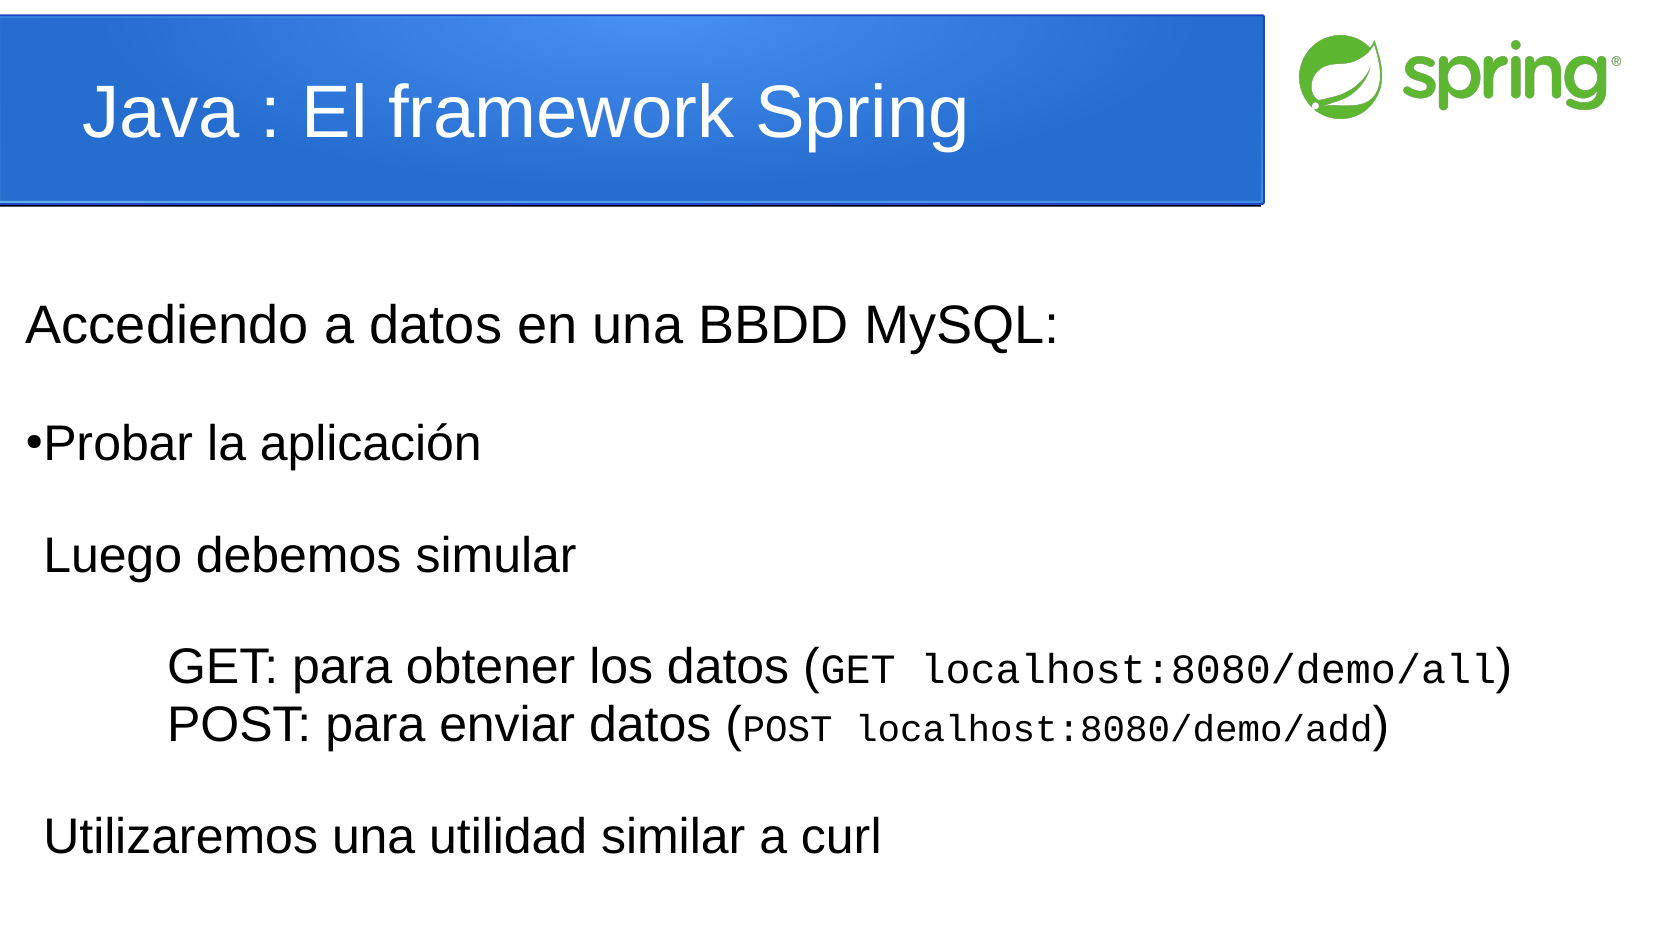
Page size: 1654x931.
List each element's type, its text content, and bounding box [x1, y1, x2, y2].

picture [1299, 35, 1621, 119]
title Java : El framework Spring [82, 35, 1235, 164]
subtitle Accediendo a datos en una BBDD MySQL: Probar la aplicación Luego debemos simular GET: para obtener los datos (GET localhost:8080/demo/all) POST: para enviar datos (POST localhost:8080/demo/add) Utilizaremos una utilidad similar a curl [25, 164, 1644, 931]
